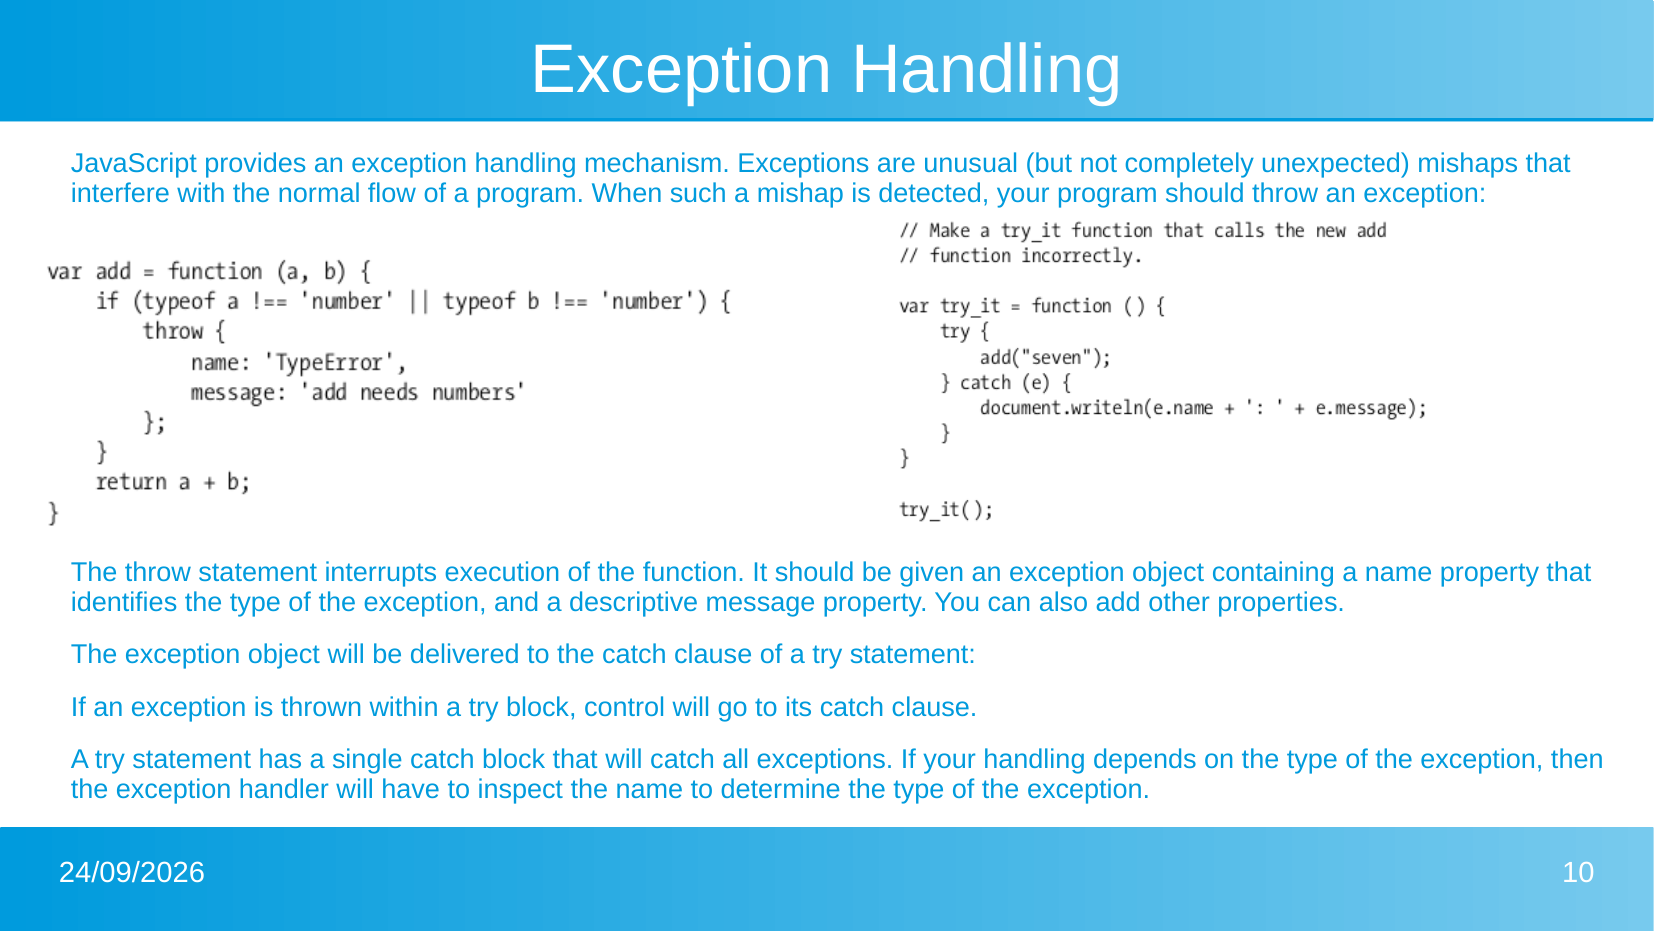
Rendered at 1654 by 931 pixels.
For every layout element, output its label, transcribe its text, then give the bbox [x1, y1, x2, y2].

picture [885, 212, 1431, 532]
title Exception Handling [59, 29, 1595, 108]
list JavaScript provides an exception handling mechanism. Exceptions are unusual (but not completely unexpected) mishaps that interfere with the normal flow of a program. When such a mishap is detected, your program should throw an exception: The throw statement interrupts execution of the function. It should be given an exception object containing a name property that identifies the type of the exception, and a descriptive message property. You can also add other properties. The exception object will be delivered to the catch clause of a try statement: If an exception is thrown within a try block, control will go to its catch clause. A try statement has a single catch block that will catch all exceptions. If your handling depends on the type of the exception, then the exception handler will have to inspect the name to determine the type of the exception. [0, 147, 1625, 739]
picture [35, 251, 739, 532]
